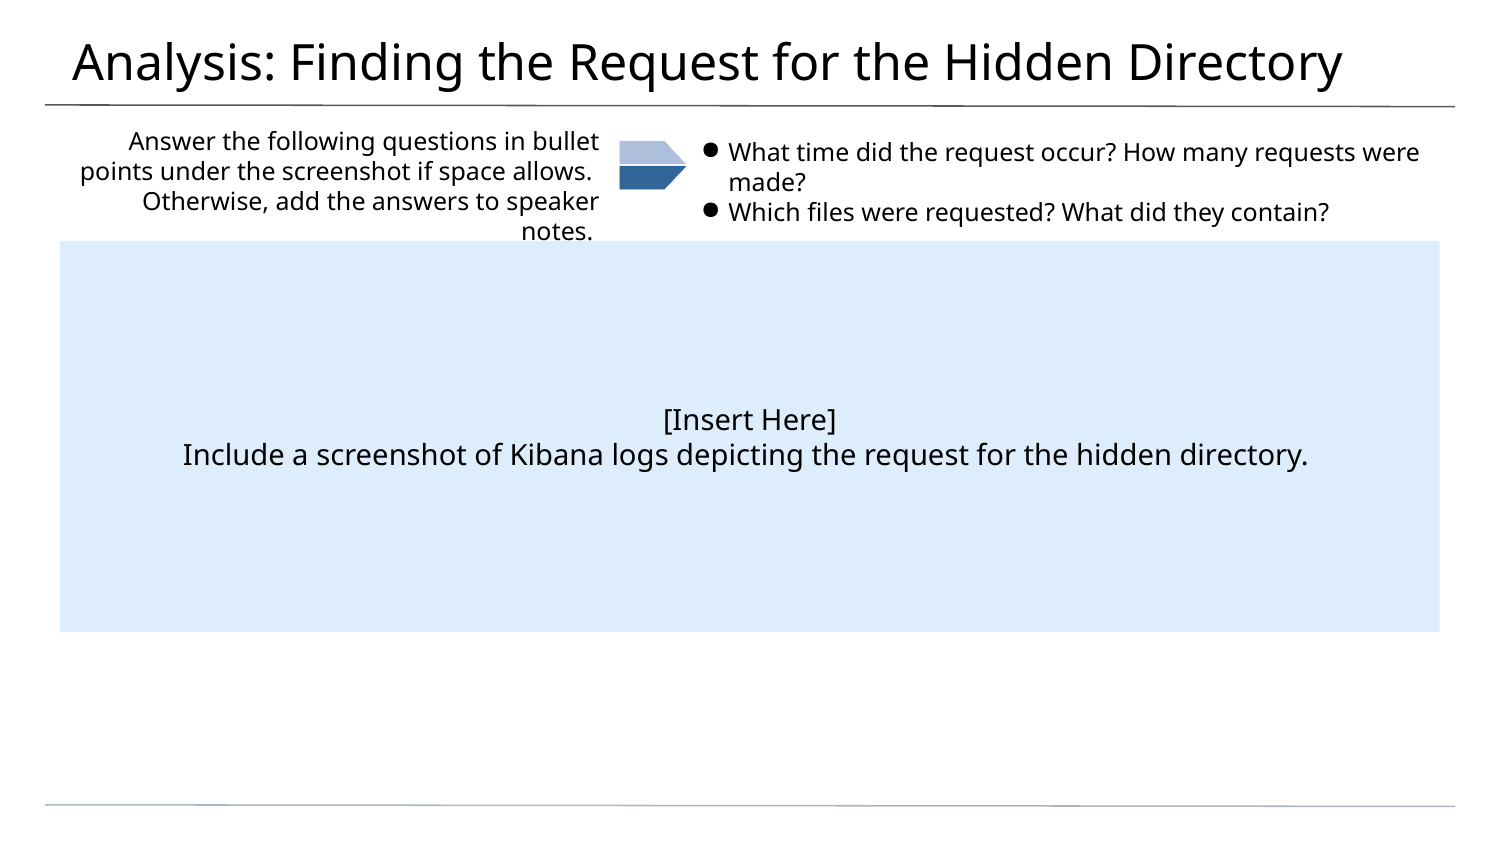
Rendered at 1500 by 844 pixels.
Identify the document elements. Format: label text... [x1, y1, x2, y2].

text_box [Insert Here] Include a screenshot of Kibana logs depicting the request for the hidden directory. [60, 240, 1440, 632]
picture [617, 136, 687, 192]
title Analysis: Finding the Request for the Hidden Directory [0, 0, 1500, 88]
subtitle What time did the request occur? How many requests were made? Which files were requested? What did they contain? [600, 121, 1500, 281]
subtitle Answer the following questions in bullet points under the screenshot if space allows. Otherwise, add the answers to speaker notes. [0, 110, 675, 320]
